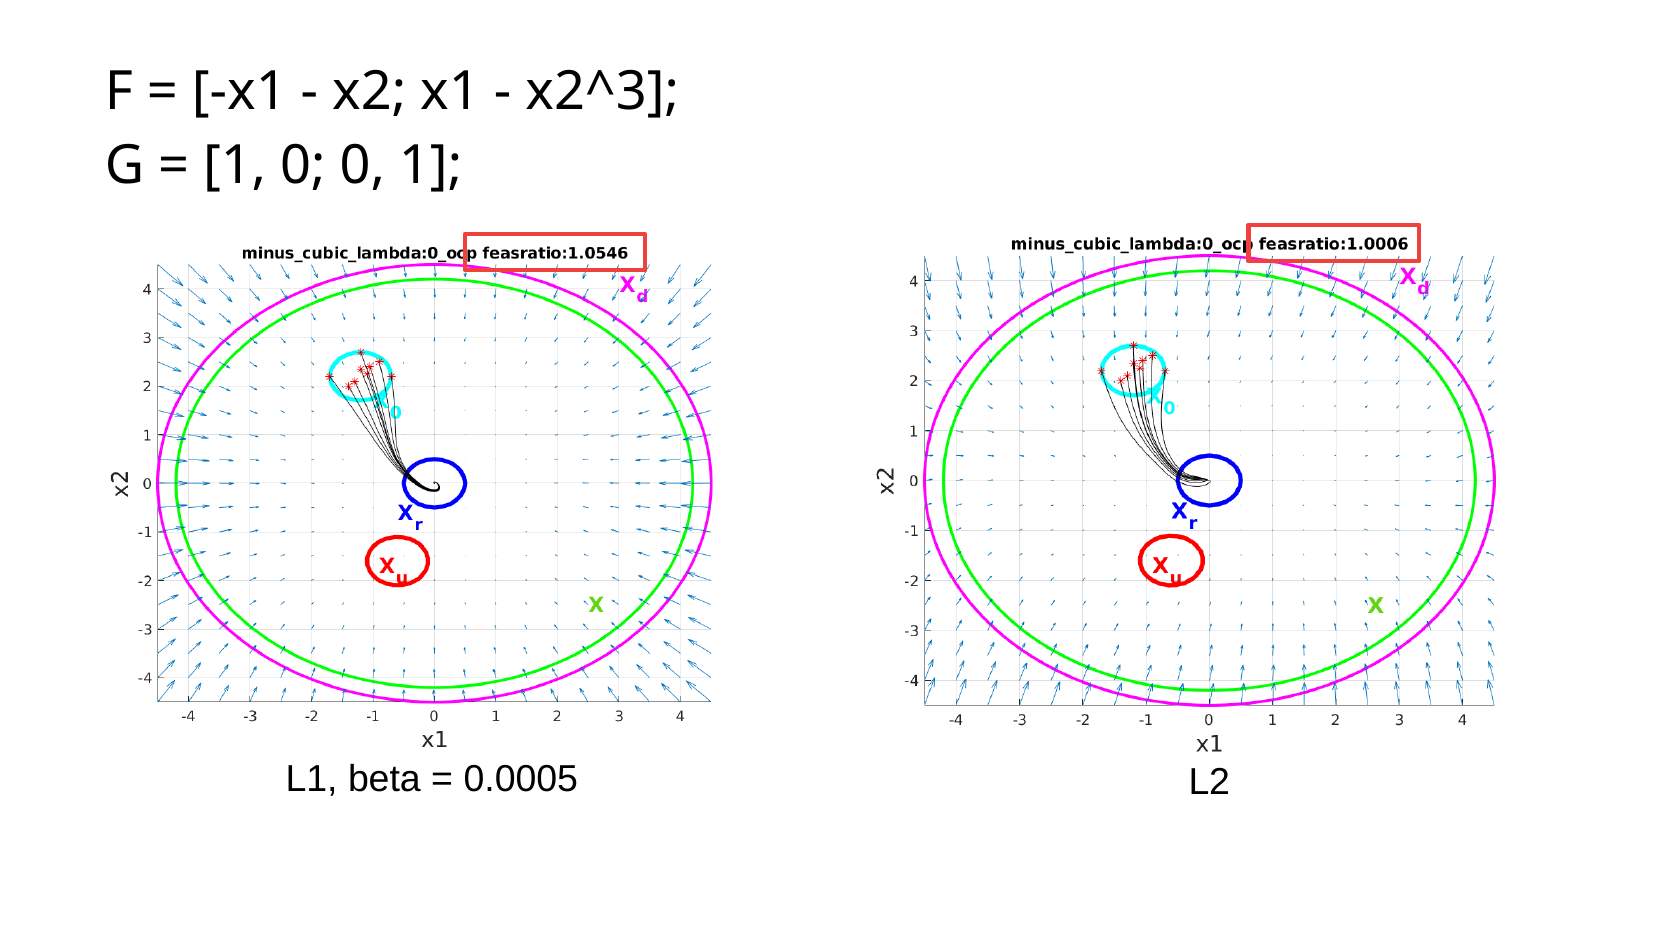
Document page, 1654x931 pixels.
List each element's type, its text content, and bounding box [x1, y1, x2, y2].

text_box F = [-x1 - x2; x1 - x2^3]; G = [1, 0; 0, 1]; [90, 44, 976, 181]
text_box L2 [1173, 753, 1246, 811]
text_box L1, beta = 0.0005 [236, 750, 627, 849]
picture [1251, 227, 1417, 259]
picture [870, 225, 1501, 761]
picture [104, 225, 717, 750]
